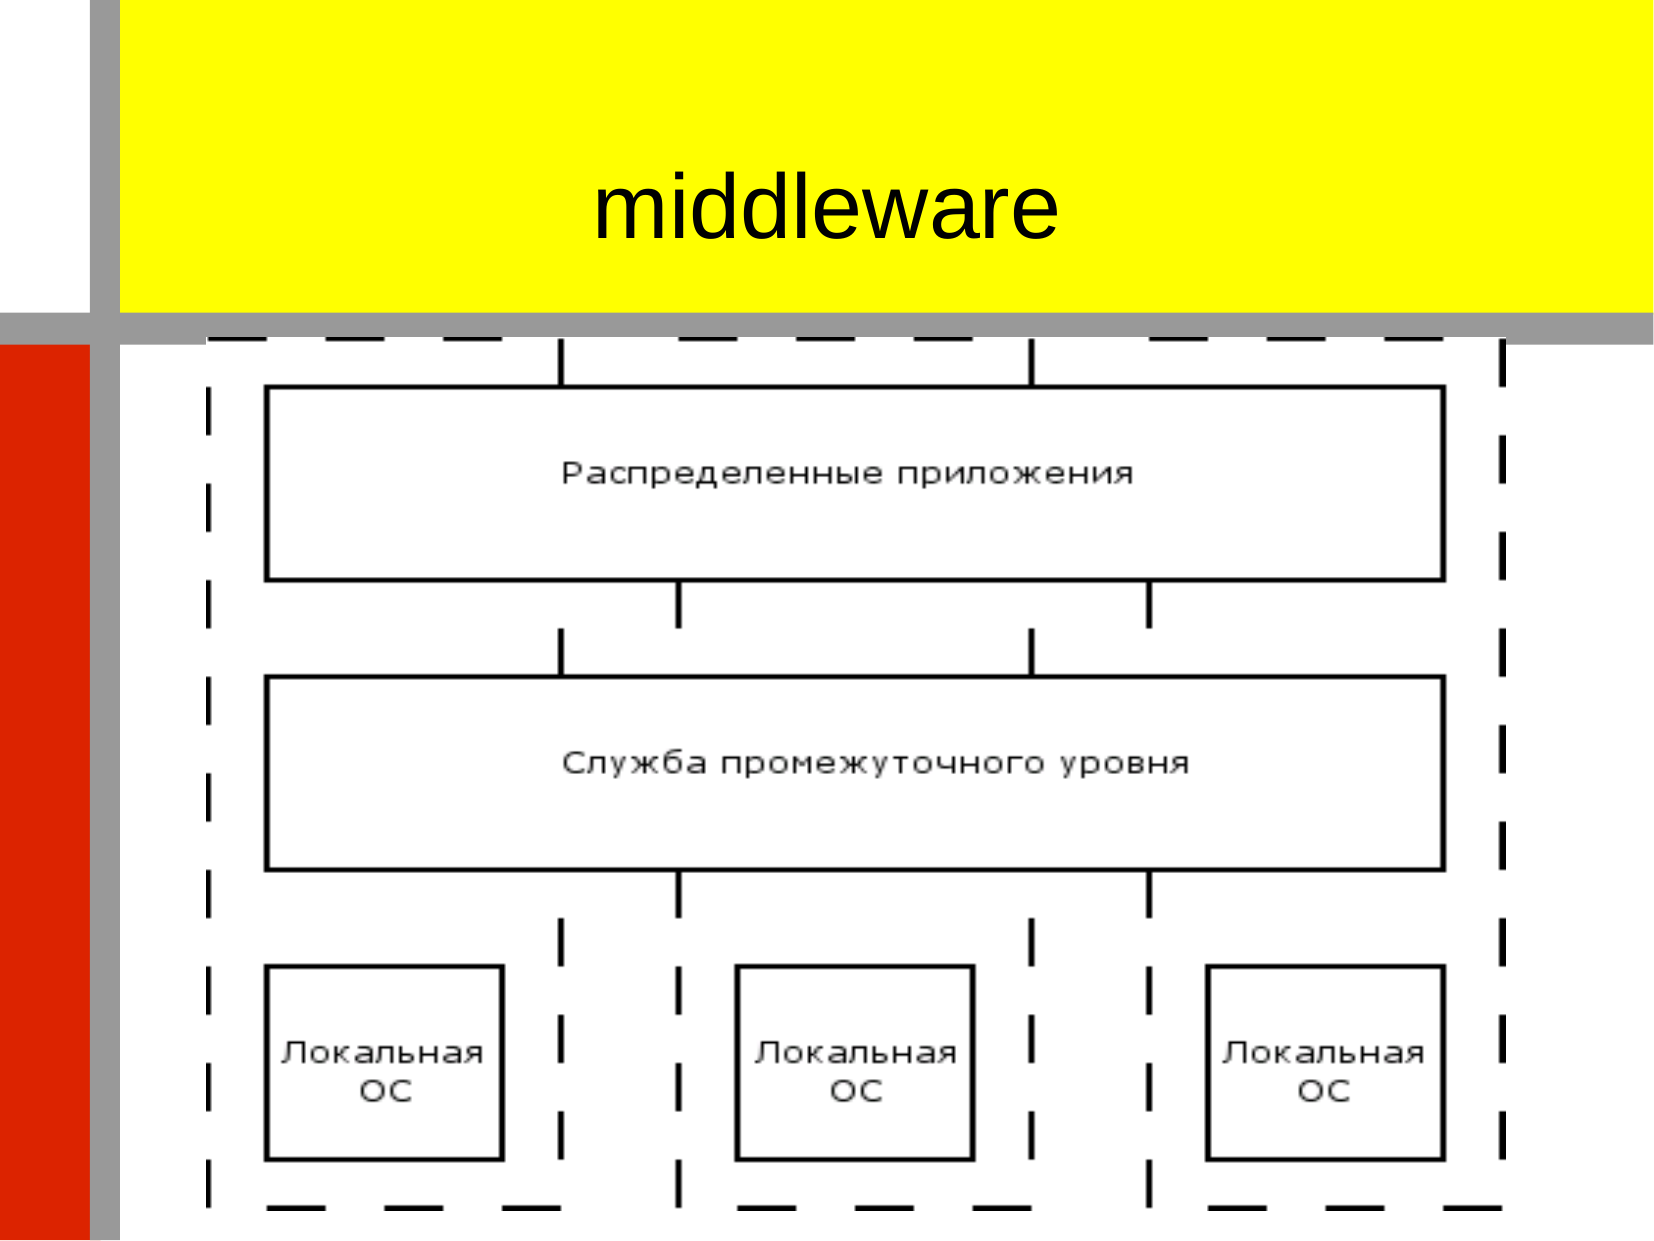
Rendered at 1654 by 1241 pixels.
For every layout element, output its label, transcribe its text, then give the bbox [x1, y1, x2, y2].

title middleware [121, 110, 1534, 303]
picture [206, 337, 1506, 1211]
